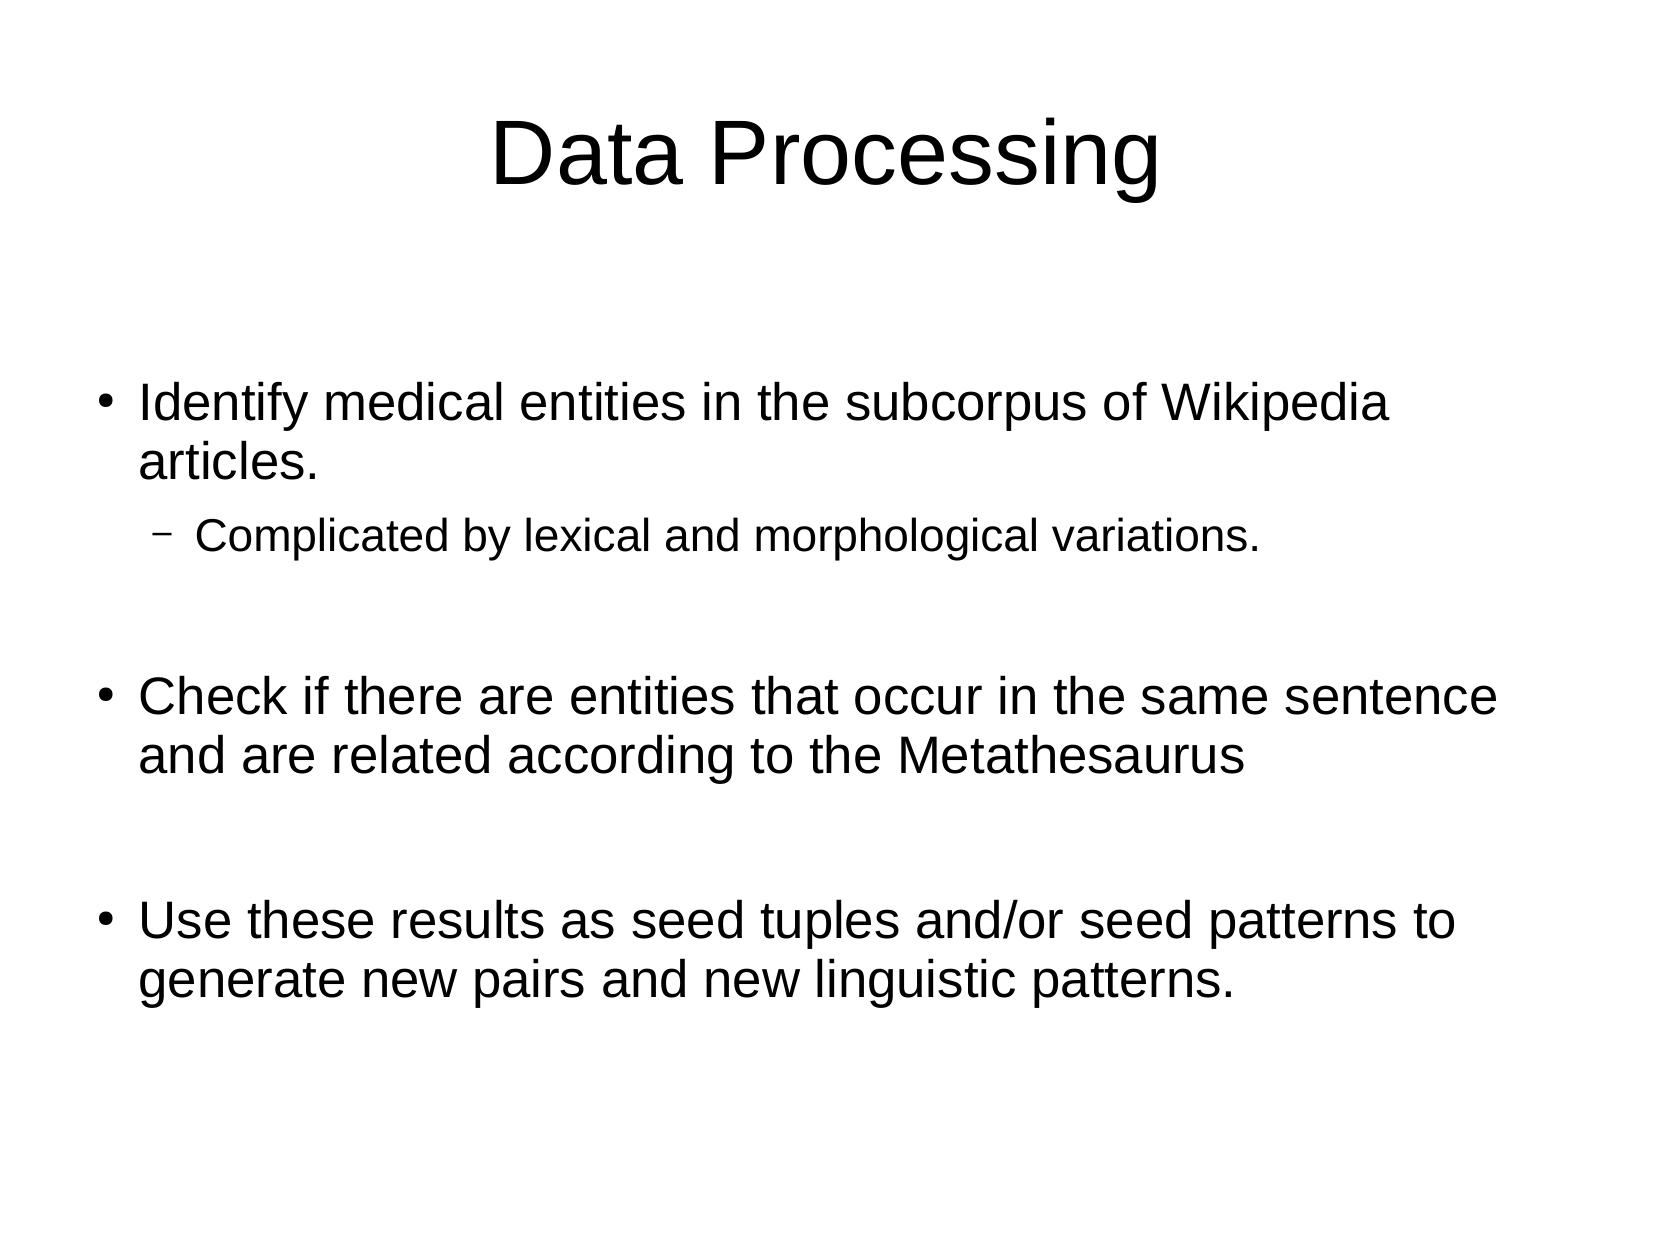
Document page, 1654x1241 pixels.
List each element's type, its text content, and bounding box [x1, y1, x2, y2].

title Data Processing [82, 49, 1571, 257]
list Identify medical entities in the subcorpus of Wikipedia articles. Complicated by lexical and morphological variations. Check if there are entities that occur in the same sentence and are related according to the Metathesaurus Use these results as seed tuples and/or seed patterns to generate new pairs and new linguistic patterns. [82, 290, 1571, 1010]
